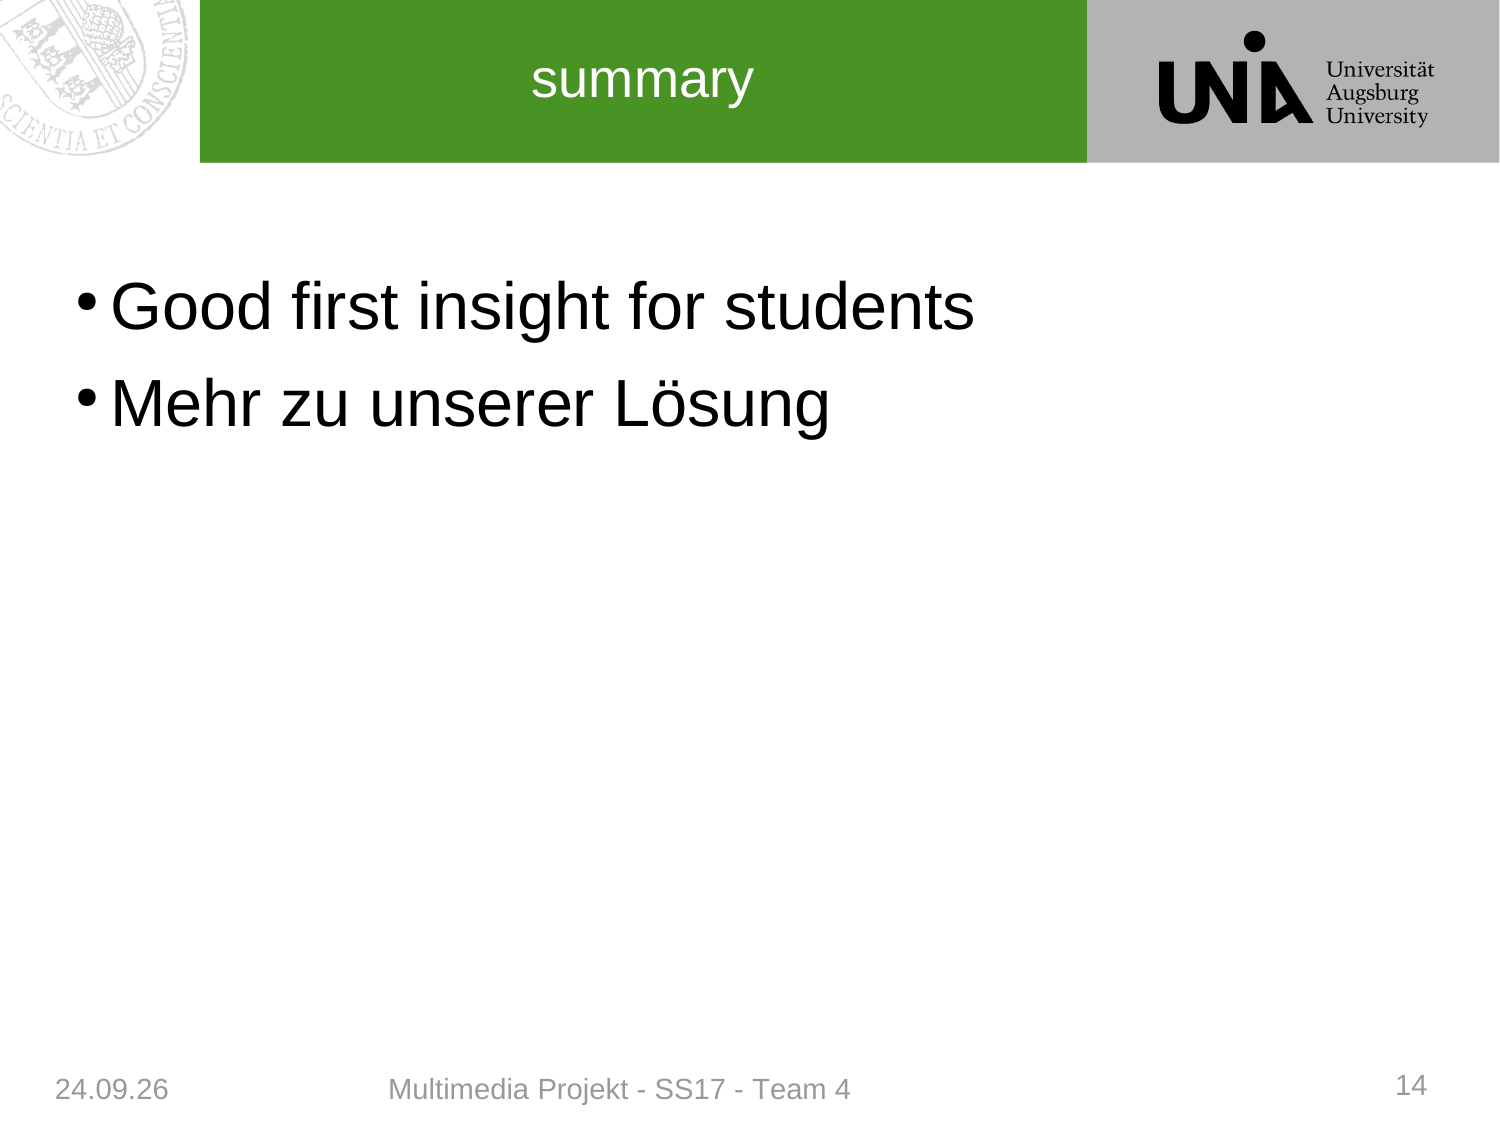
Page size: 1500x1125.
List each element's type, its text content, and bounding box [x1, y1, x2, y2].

title summary [199, 35, 1087, 163]
picture [0, 0, 188, 156]
picture [1122, 12, 1488, 271]
list Good first insight for students Mehr zu unserer Lösung [75, 263, 1425, 1006]
